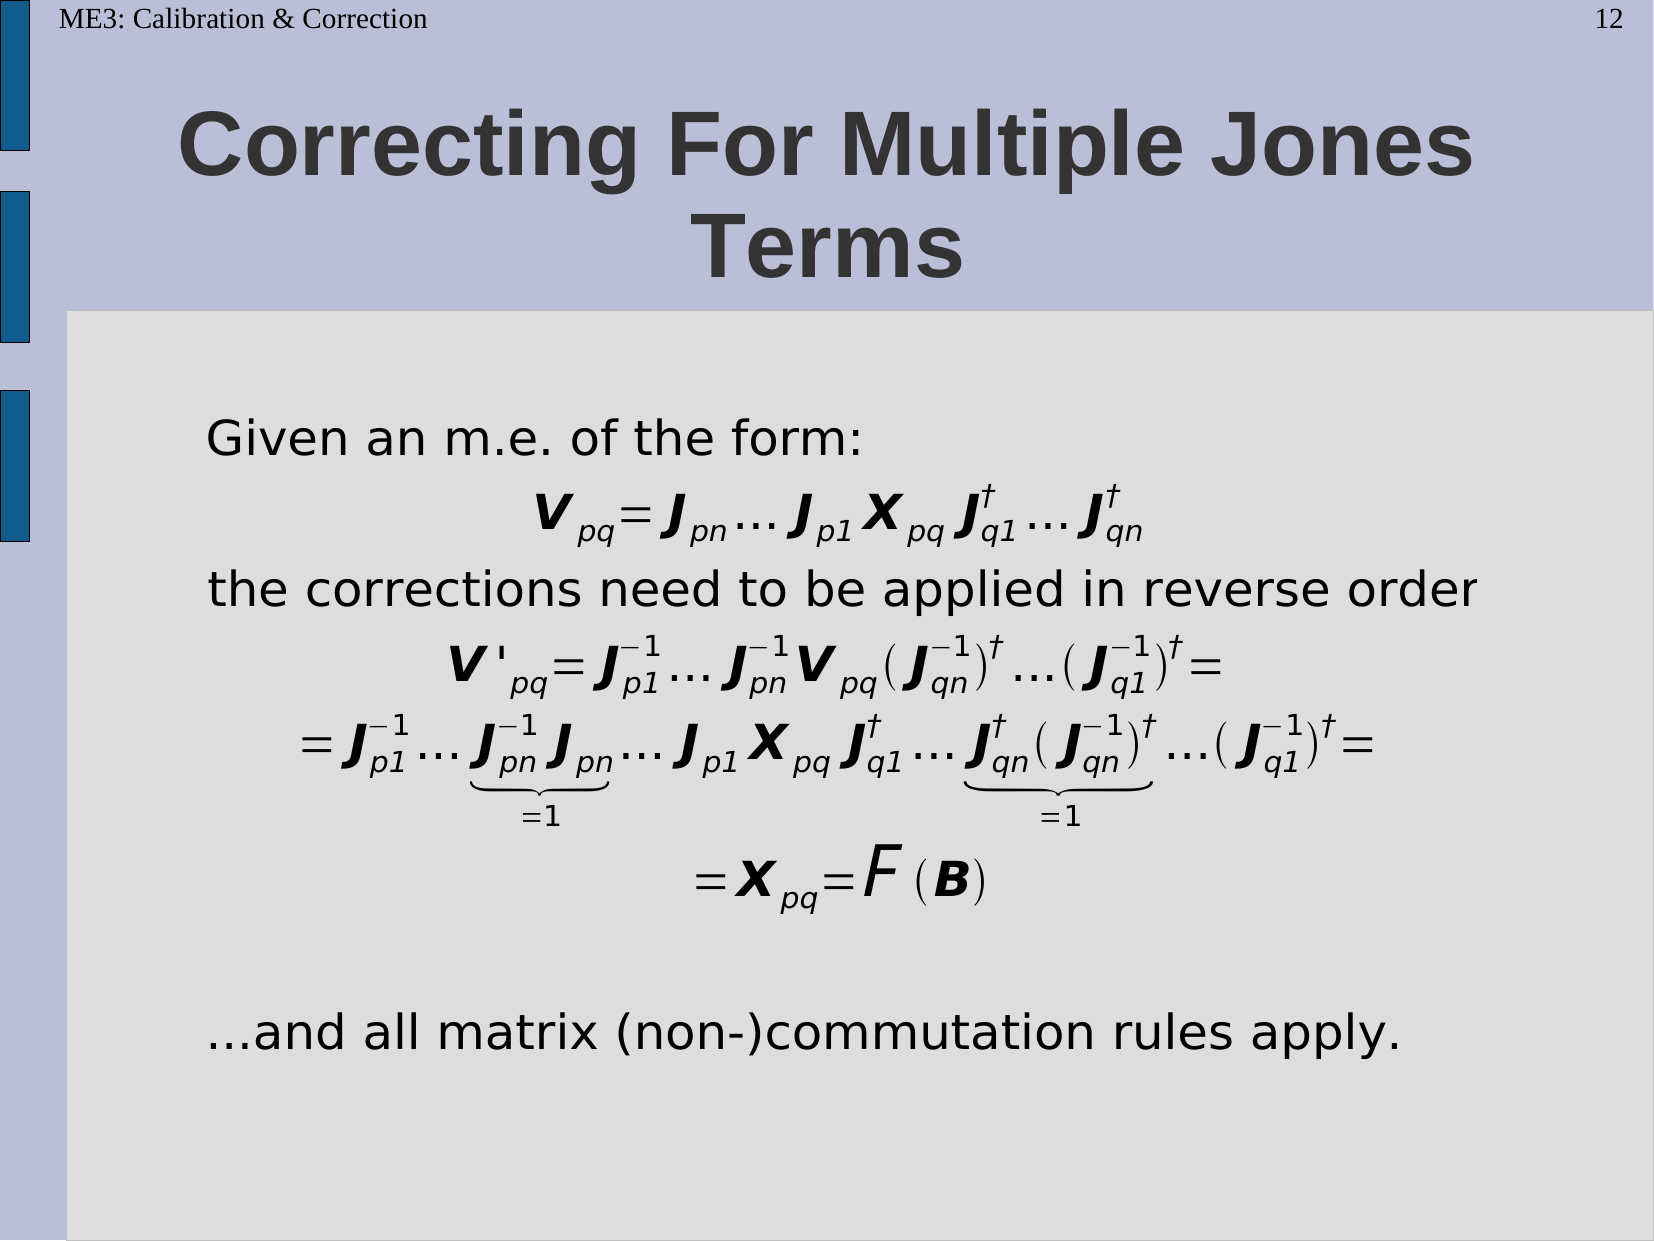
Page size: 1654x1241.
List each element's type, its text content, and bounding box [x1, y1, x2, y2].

title Correcting For Multiple Jones Terms [121, 87, 1534, 302]
chart [199, 399, 1477, 1063]
